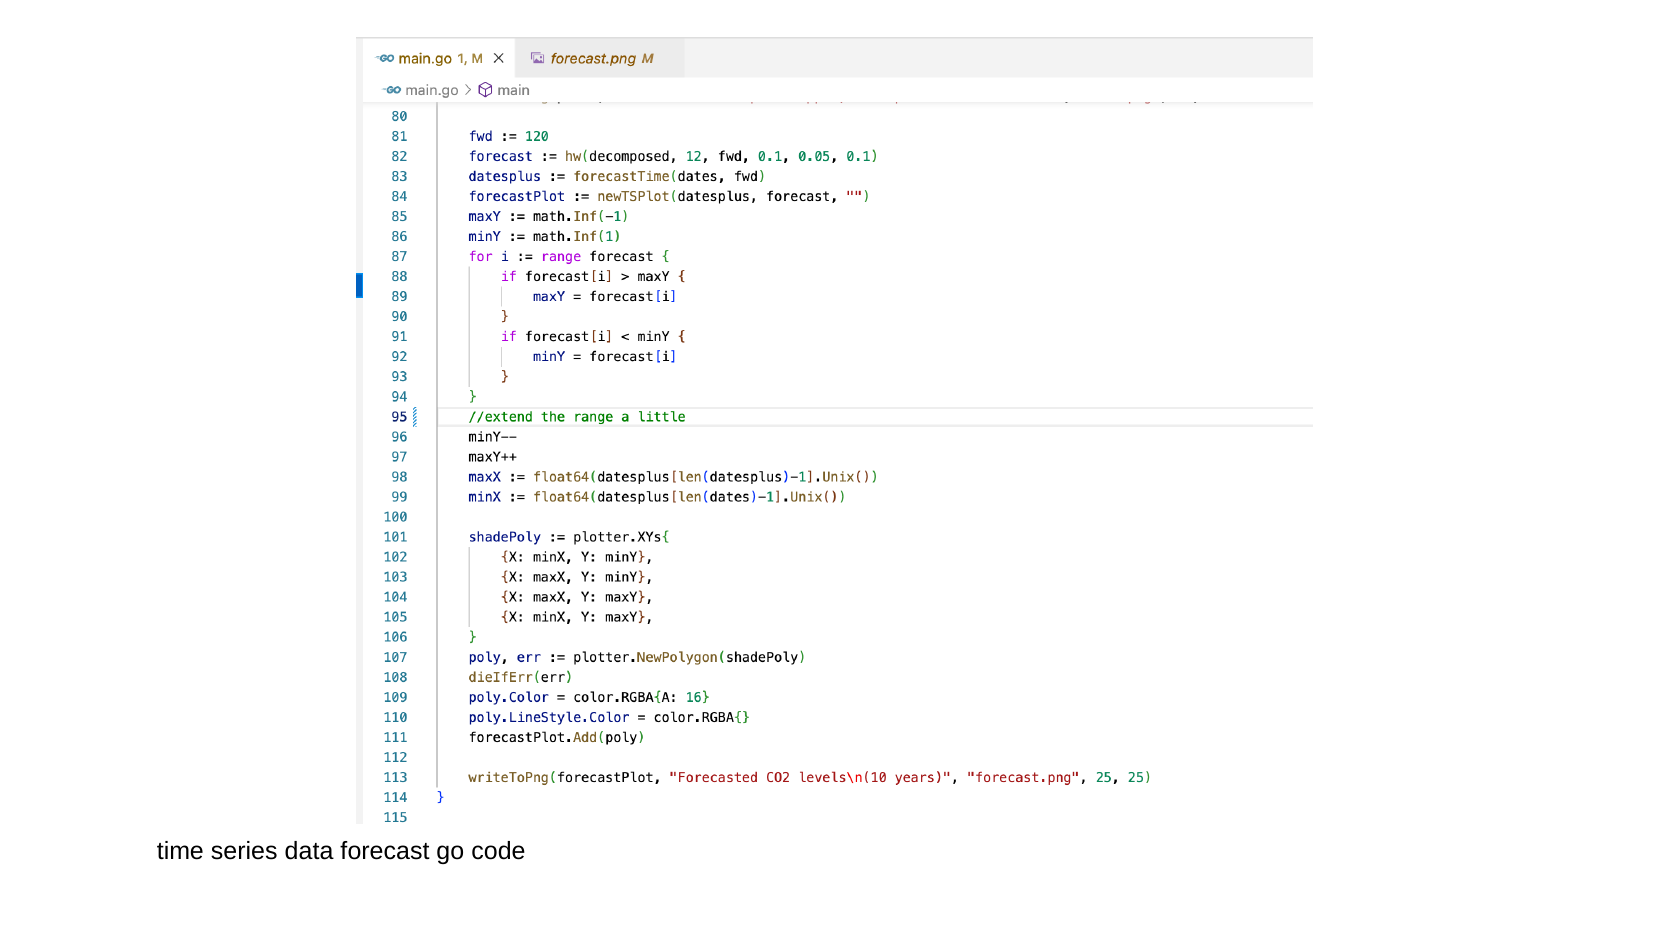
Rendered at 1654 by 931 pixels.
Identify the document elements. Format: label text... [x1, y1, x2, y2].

text_box time series data forecast go code [142, 829, 705, 901]
picture [356, 37, 1313, 824]
